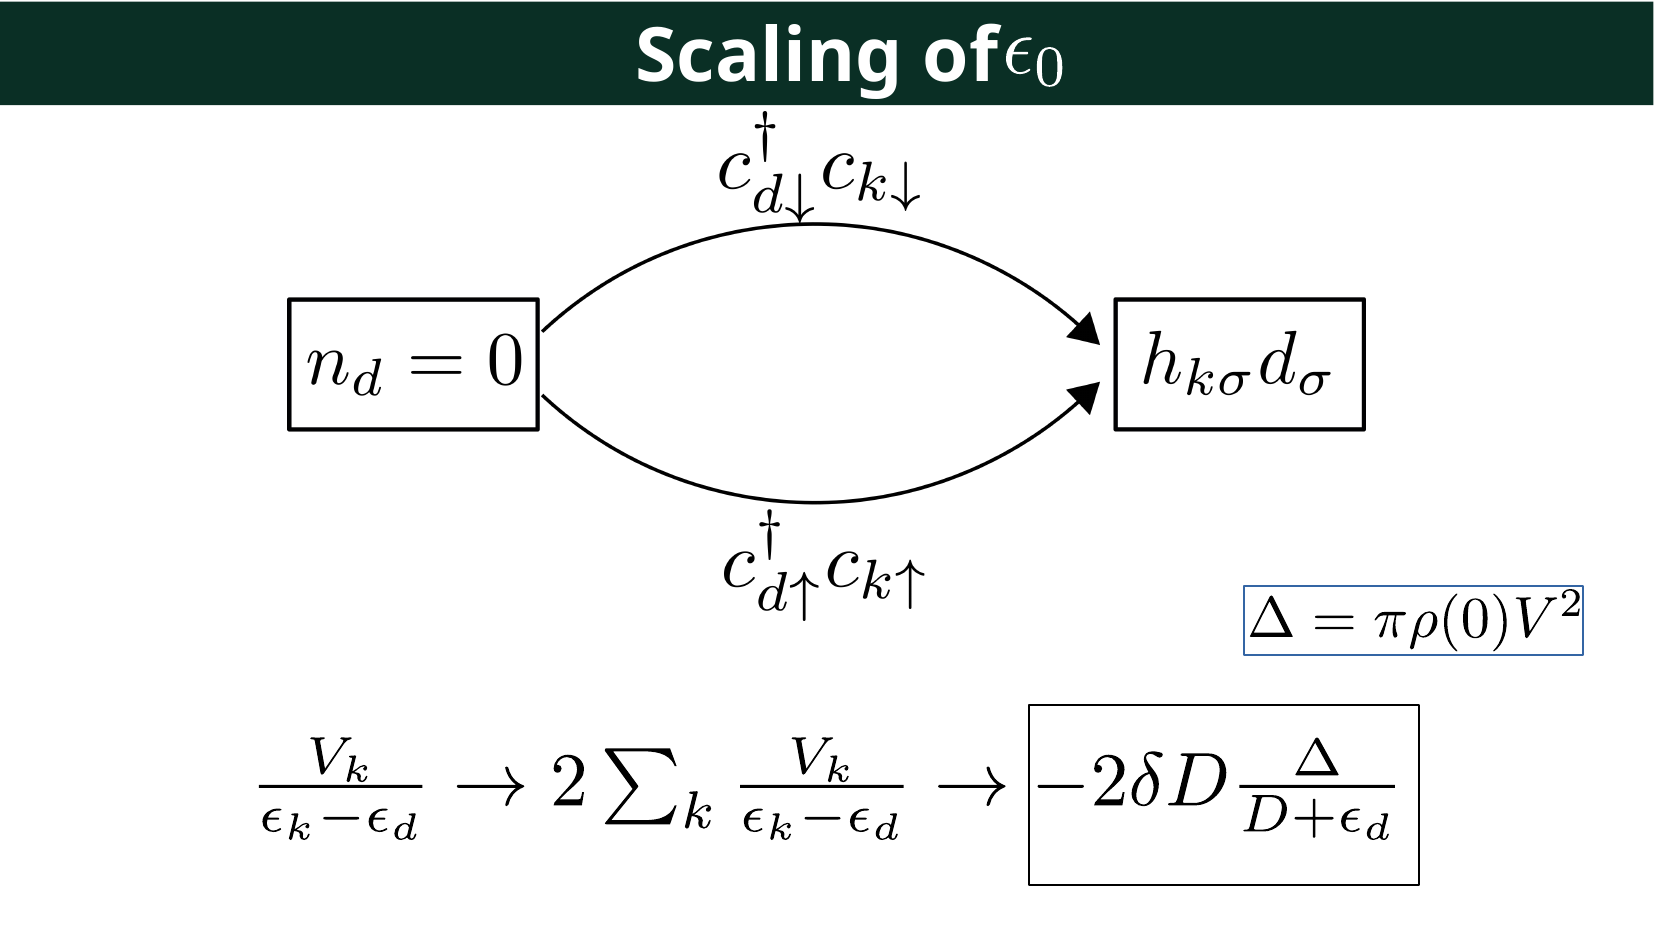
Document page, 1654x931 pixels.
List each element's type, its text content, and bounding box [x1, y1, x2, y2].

picture [258, 737, 1029, 841]
title Scaling of [0, 1, 1654, 106]
picture [1002, 37, 1063, 87]
picture [1245, 586, 1582, 654]
text_box [1029, 705, 1420, 886]
picture [287, 111, 1366, 621]
